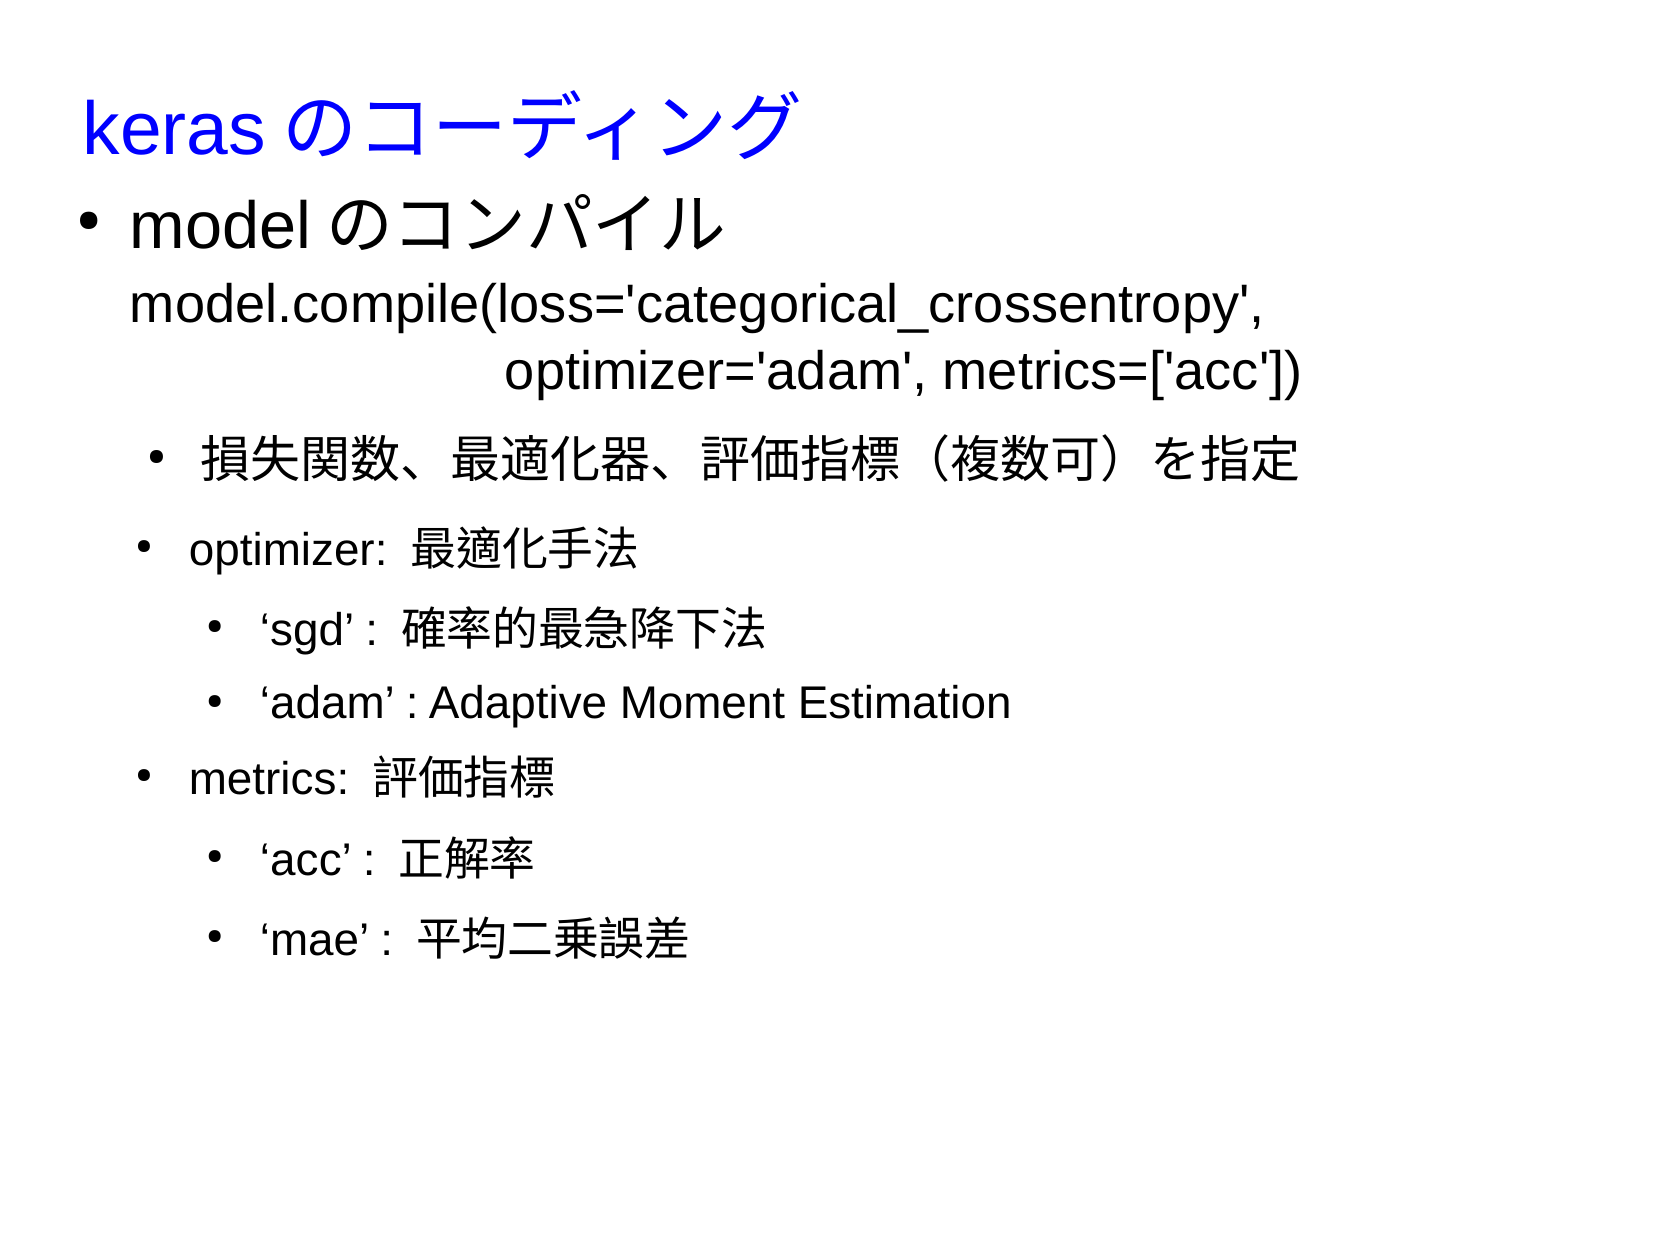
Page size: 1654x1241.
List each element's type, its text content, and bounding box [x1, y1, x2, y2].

title kerasのコーディング [82, 41, 1571, 210]
list modelのコンパイル model.compile(loss='categorical_crossentropy', optimizer='adam', metrics=['acc']) 損失関数、最適化器、評価指標（複数可）を指定 optimizer: 最適化手法 ‘sgd’ : 確率的最急降下法 ‘adam’ : Adaptive Moment Estimation metrics: 評価指標 ‘acc’ : 正解率 ‘mae’ : 平均二乗誤差 [59, 177, 1548, 1089]
